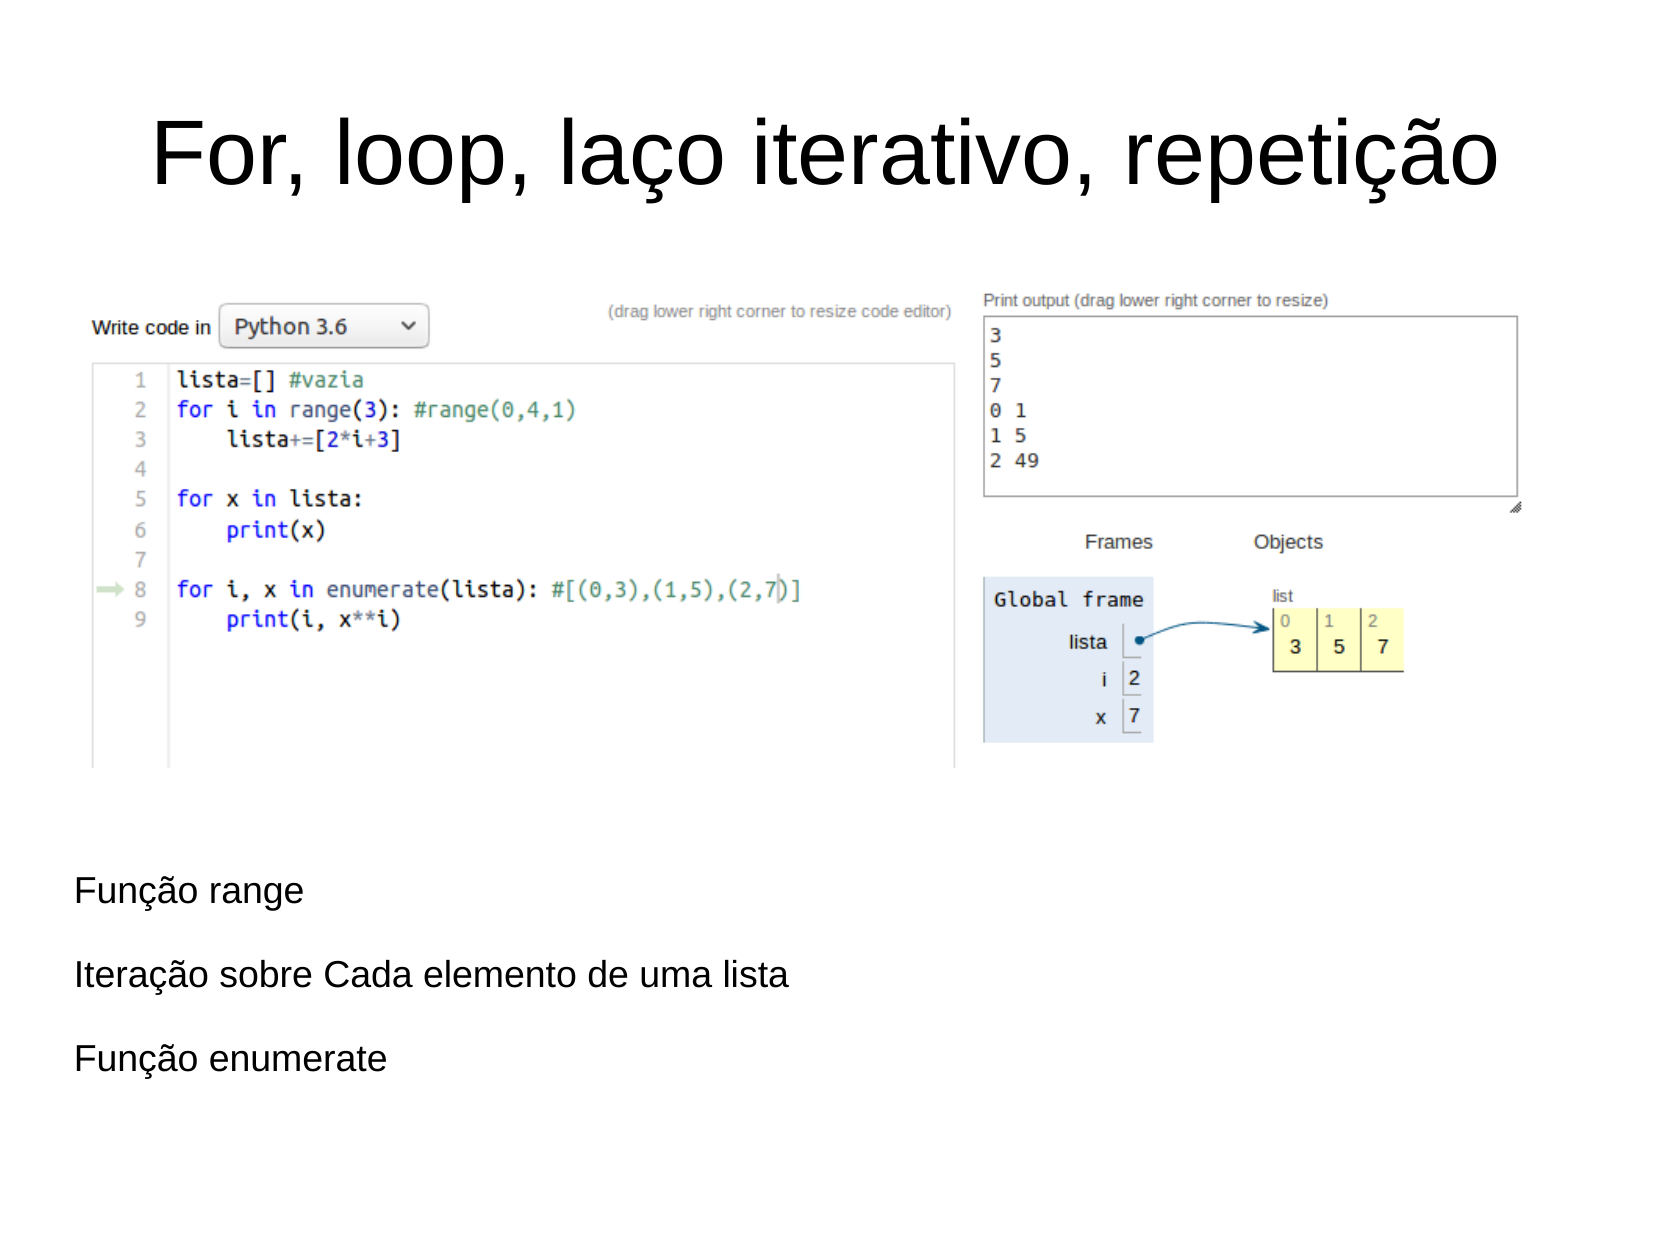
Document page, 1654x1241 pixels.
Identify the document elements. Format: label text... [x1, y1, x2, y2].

title For, loop, laço iterativo, repetição [82, 49, 1571, 257]
picture [75, 283, 1548, 768]
text_box Função range Iteração sobre Cada elemento de uma lista Função enumerate [59, 862, 1560, 1129]
